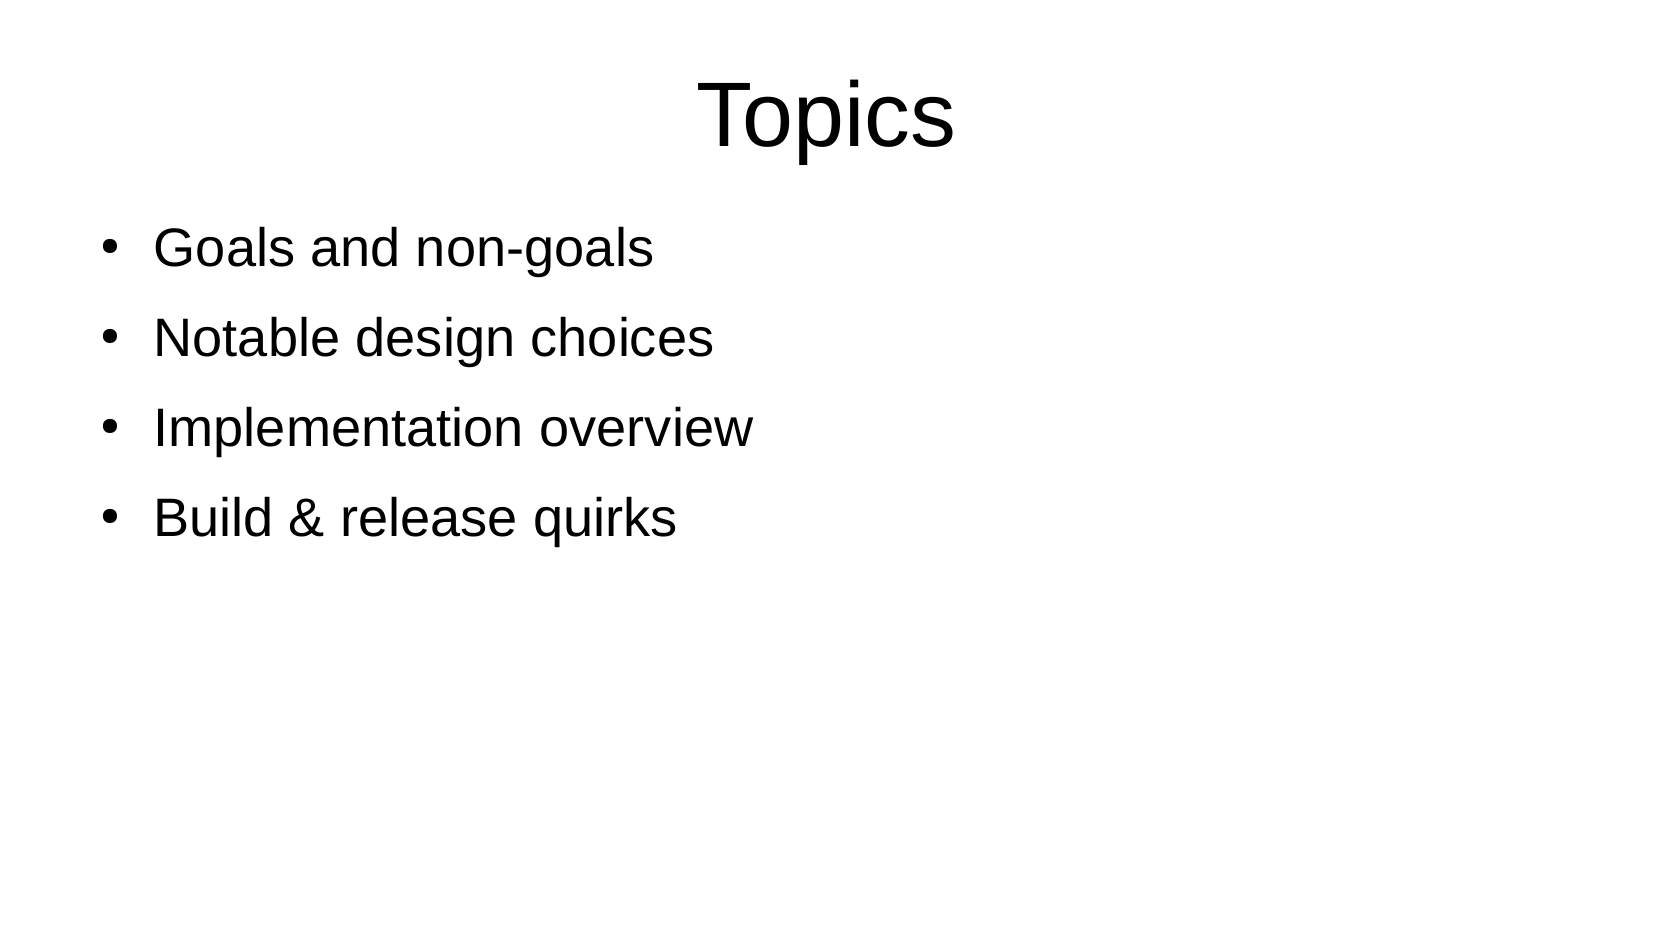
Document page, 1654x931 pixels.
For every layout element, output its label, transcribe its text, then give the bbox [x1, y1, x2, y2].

title Topics [82, 37, 1571, 193]
list Goals and non-goals Notable design choices Implementation overview Build & release quirks [82, 217, 1571, 758]
